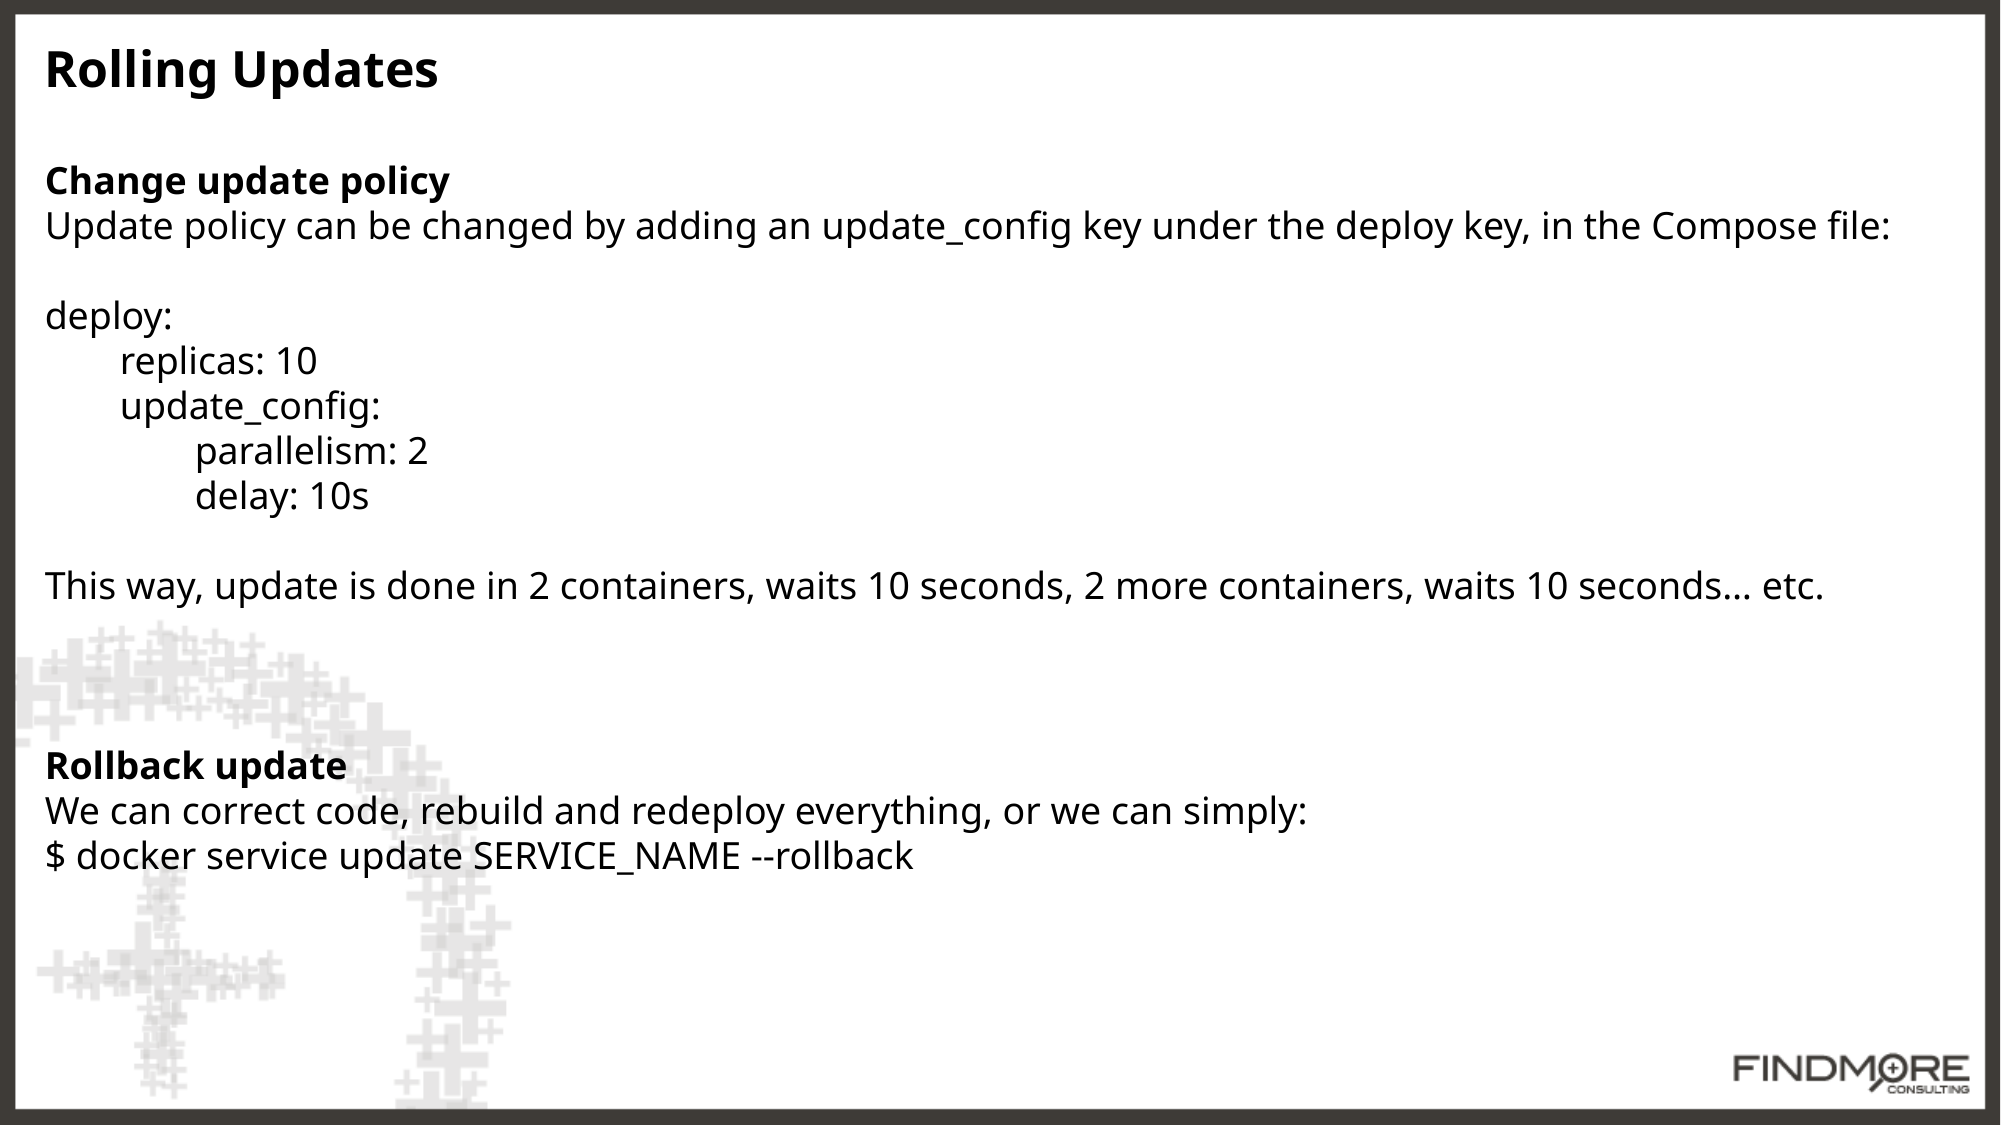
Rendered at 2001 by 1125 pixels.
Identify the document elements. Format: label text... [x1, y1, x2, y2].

picture [0, 0, 2001, 1125]
text_box Rolling Updates Change update policy Update policy can be changed by adding an update_config key under the deploy key, in the Compose file: deploy: replicas: 10 update_config: parallelism: 2 delay: 10s This way, update is done in 2 containers, waits 10 seconds, 2 more containers, waits 10 seconds… etc. Rollback update We can correct code, rebuild and redeploy everything, or we can simply: $ docker service update SERVICE_NAME --rollback [29, 29, 1950, 1061]
